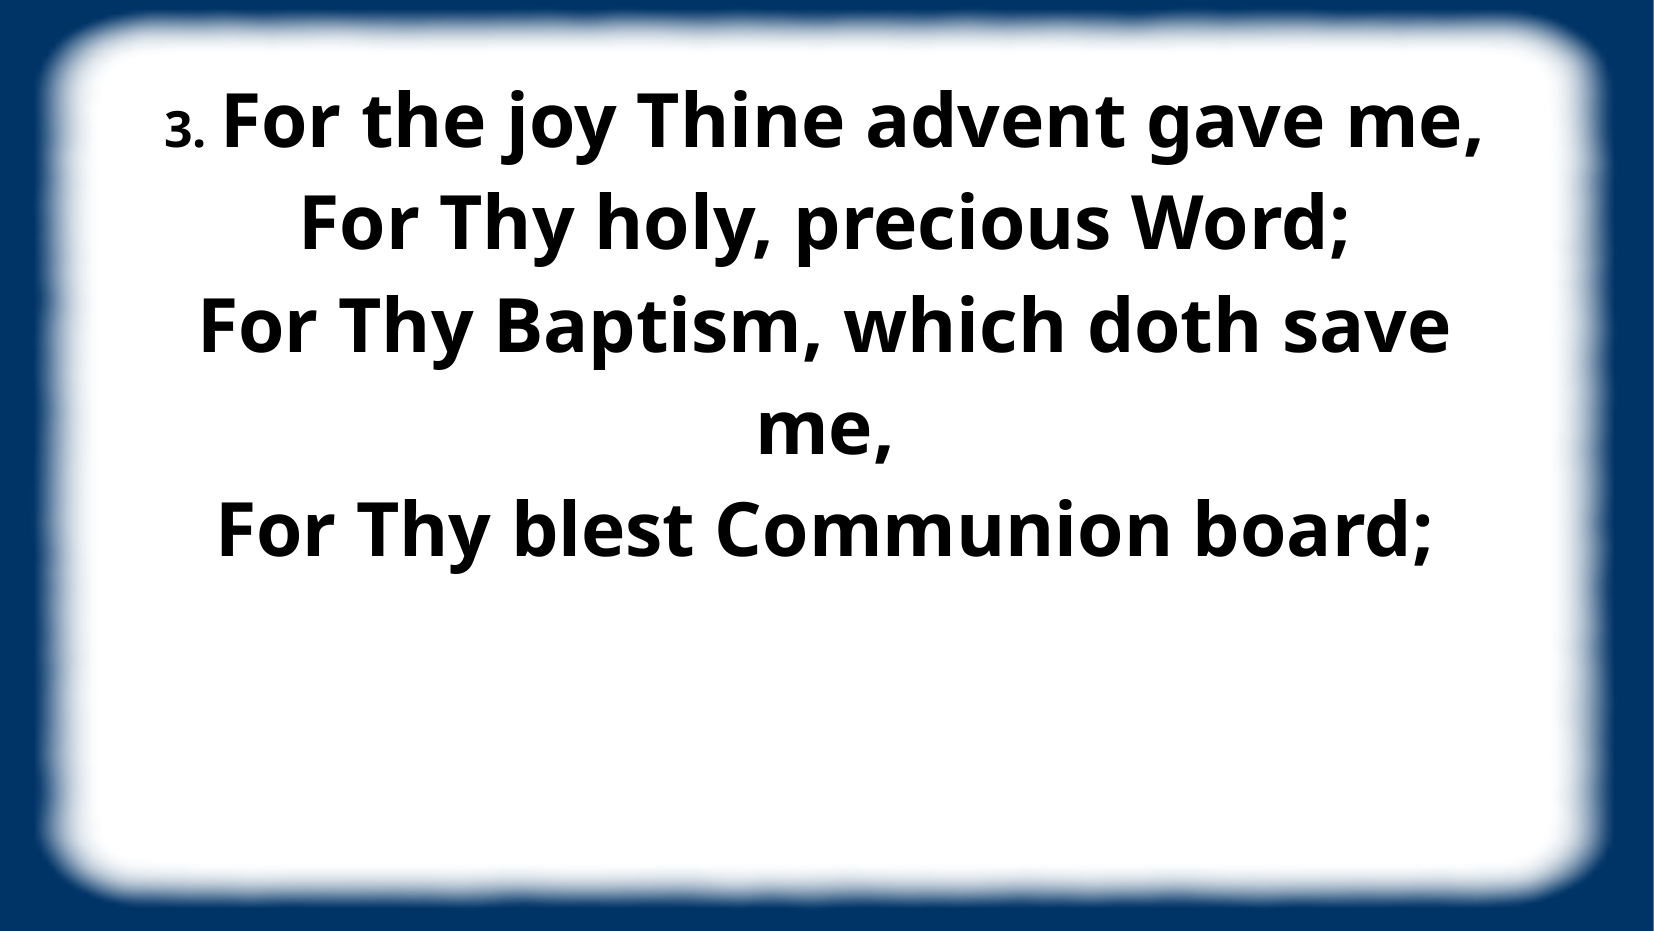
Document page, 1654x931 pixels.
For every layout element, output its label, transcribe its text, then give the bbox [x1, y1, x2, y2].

picture [0, 0, 1654, 931]
text_box 3. For the joy Thine advent gave me, For Thy holy, precious Word; For Thy Baptism, which doth save me, For Thy blest Communion board; [105, 60, 1546, 473]
